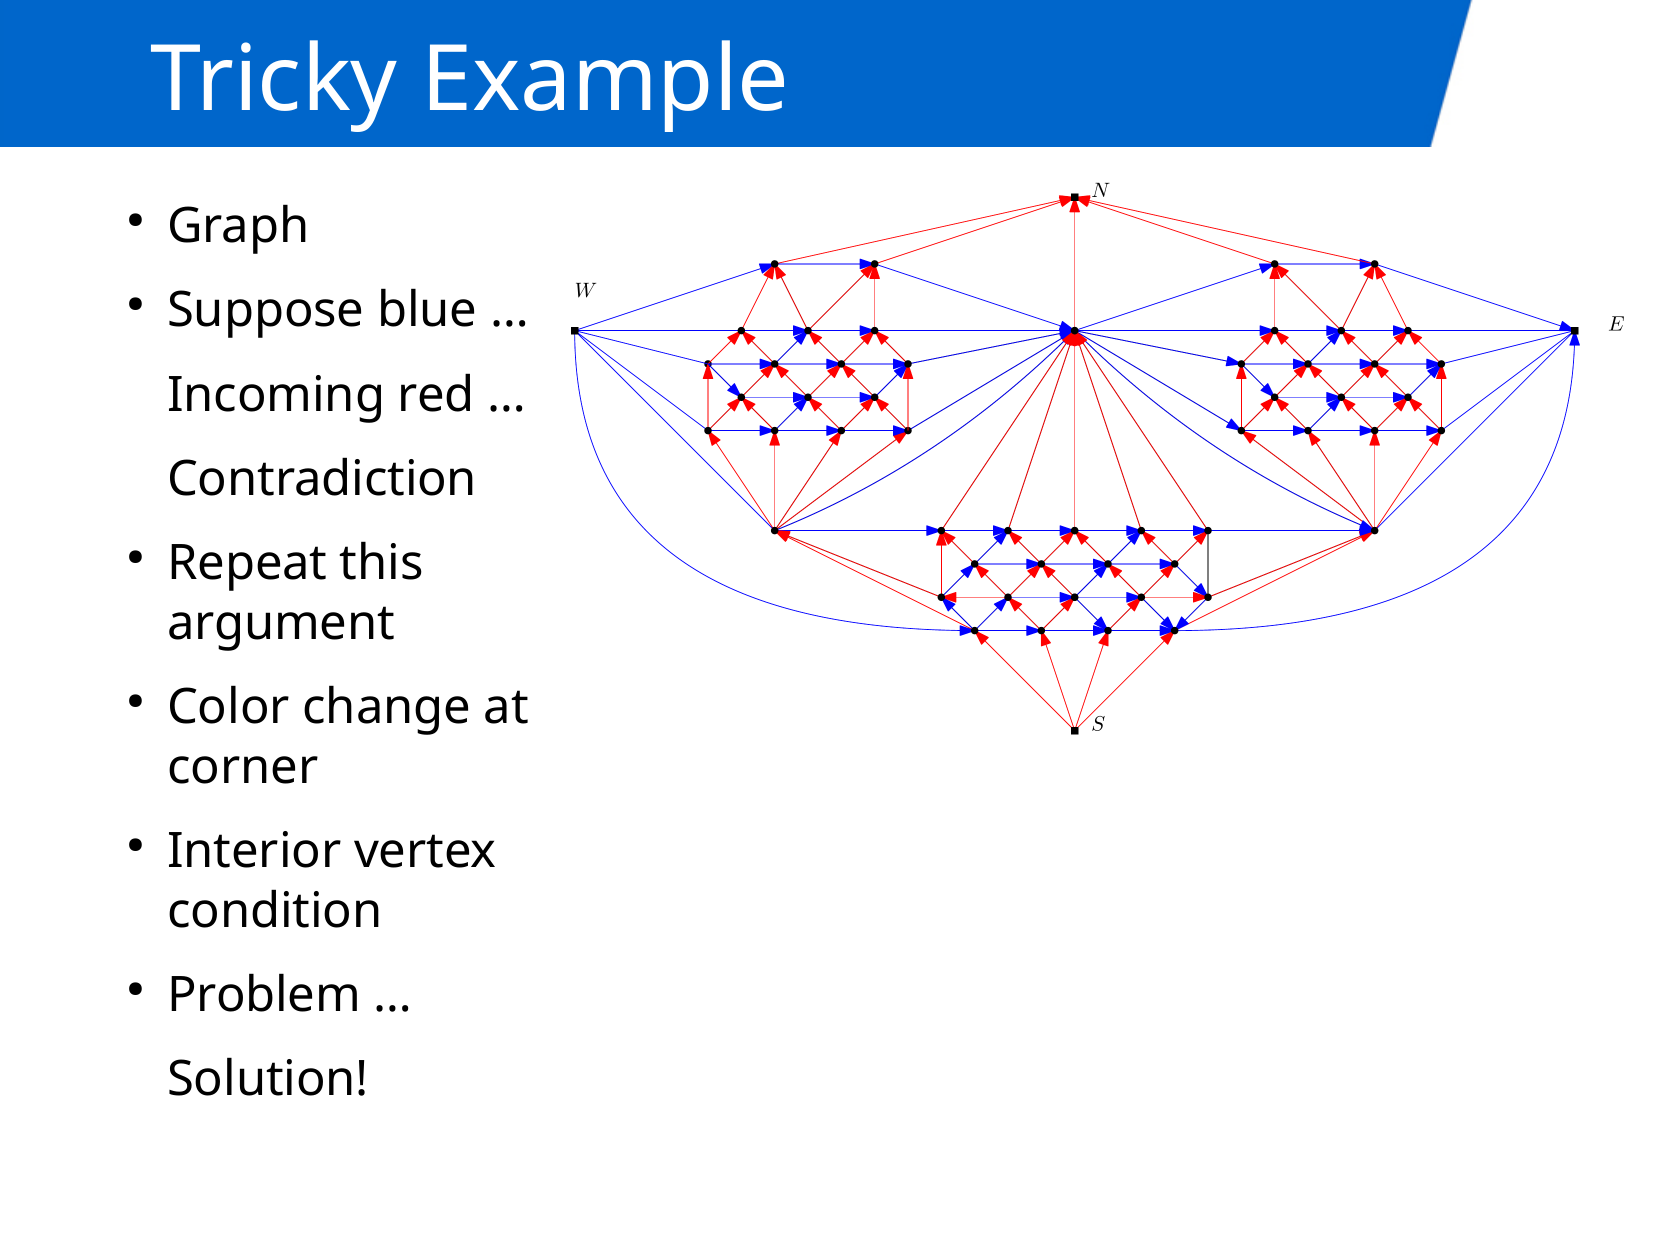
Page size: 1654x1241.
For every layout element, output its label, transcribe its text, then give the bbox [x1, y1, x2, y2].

picture [0, 0, 1474, 147]
list Graph Suppose blue … Incoming red … Contradiction Repeat this argument Color change at corner Interior vertex condition Problem … Solution! [113, 195, 601, 1118]
picture [570, 181, 1625, 736]
title Tricky Example [150, 15, 1456, 136]
